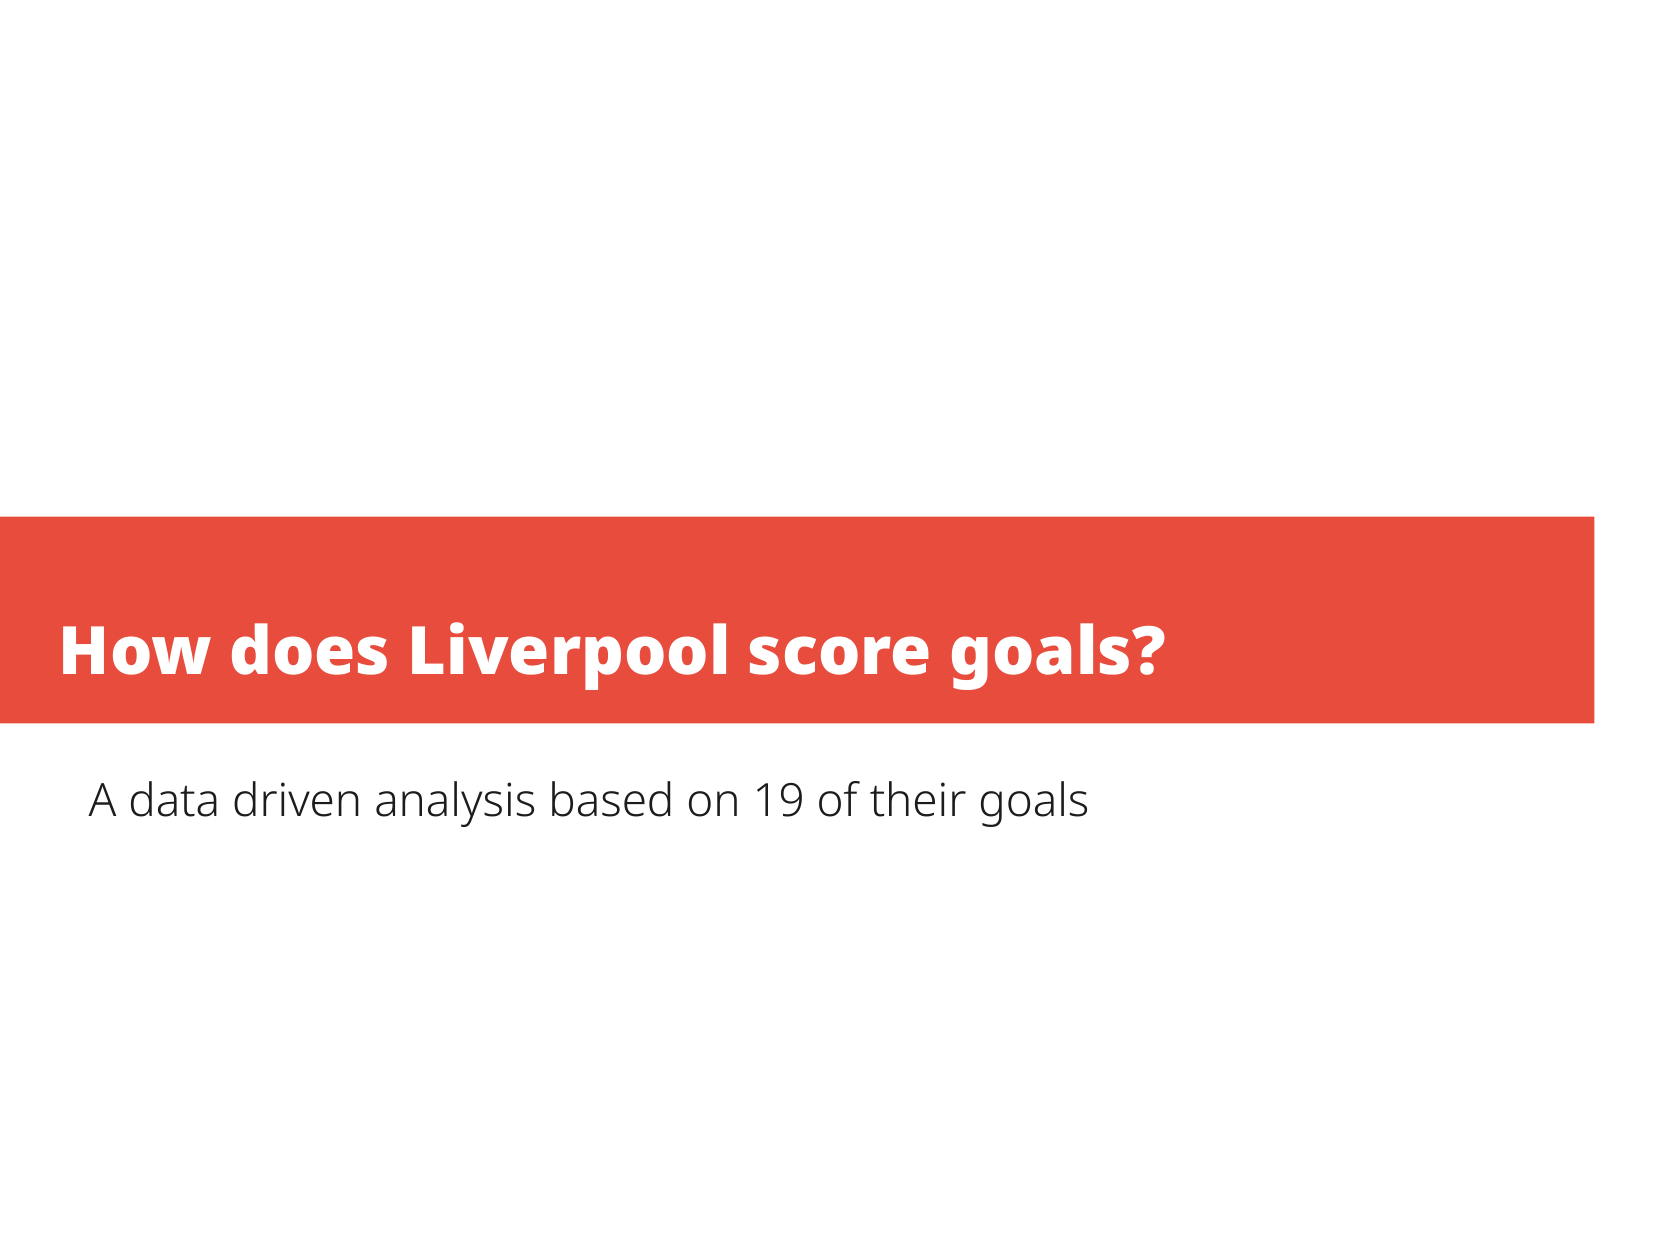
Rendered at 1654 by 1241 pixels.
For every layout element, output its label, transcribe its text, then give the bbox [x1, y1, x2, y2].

subtitle A data driven analysis based on 19 of their goals [88, 767, 1595, 1182]
title How does Liverpool score goals? [59, 546, 1595, 694]
